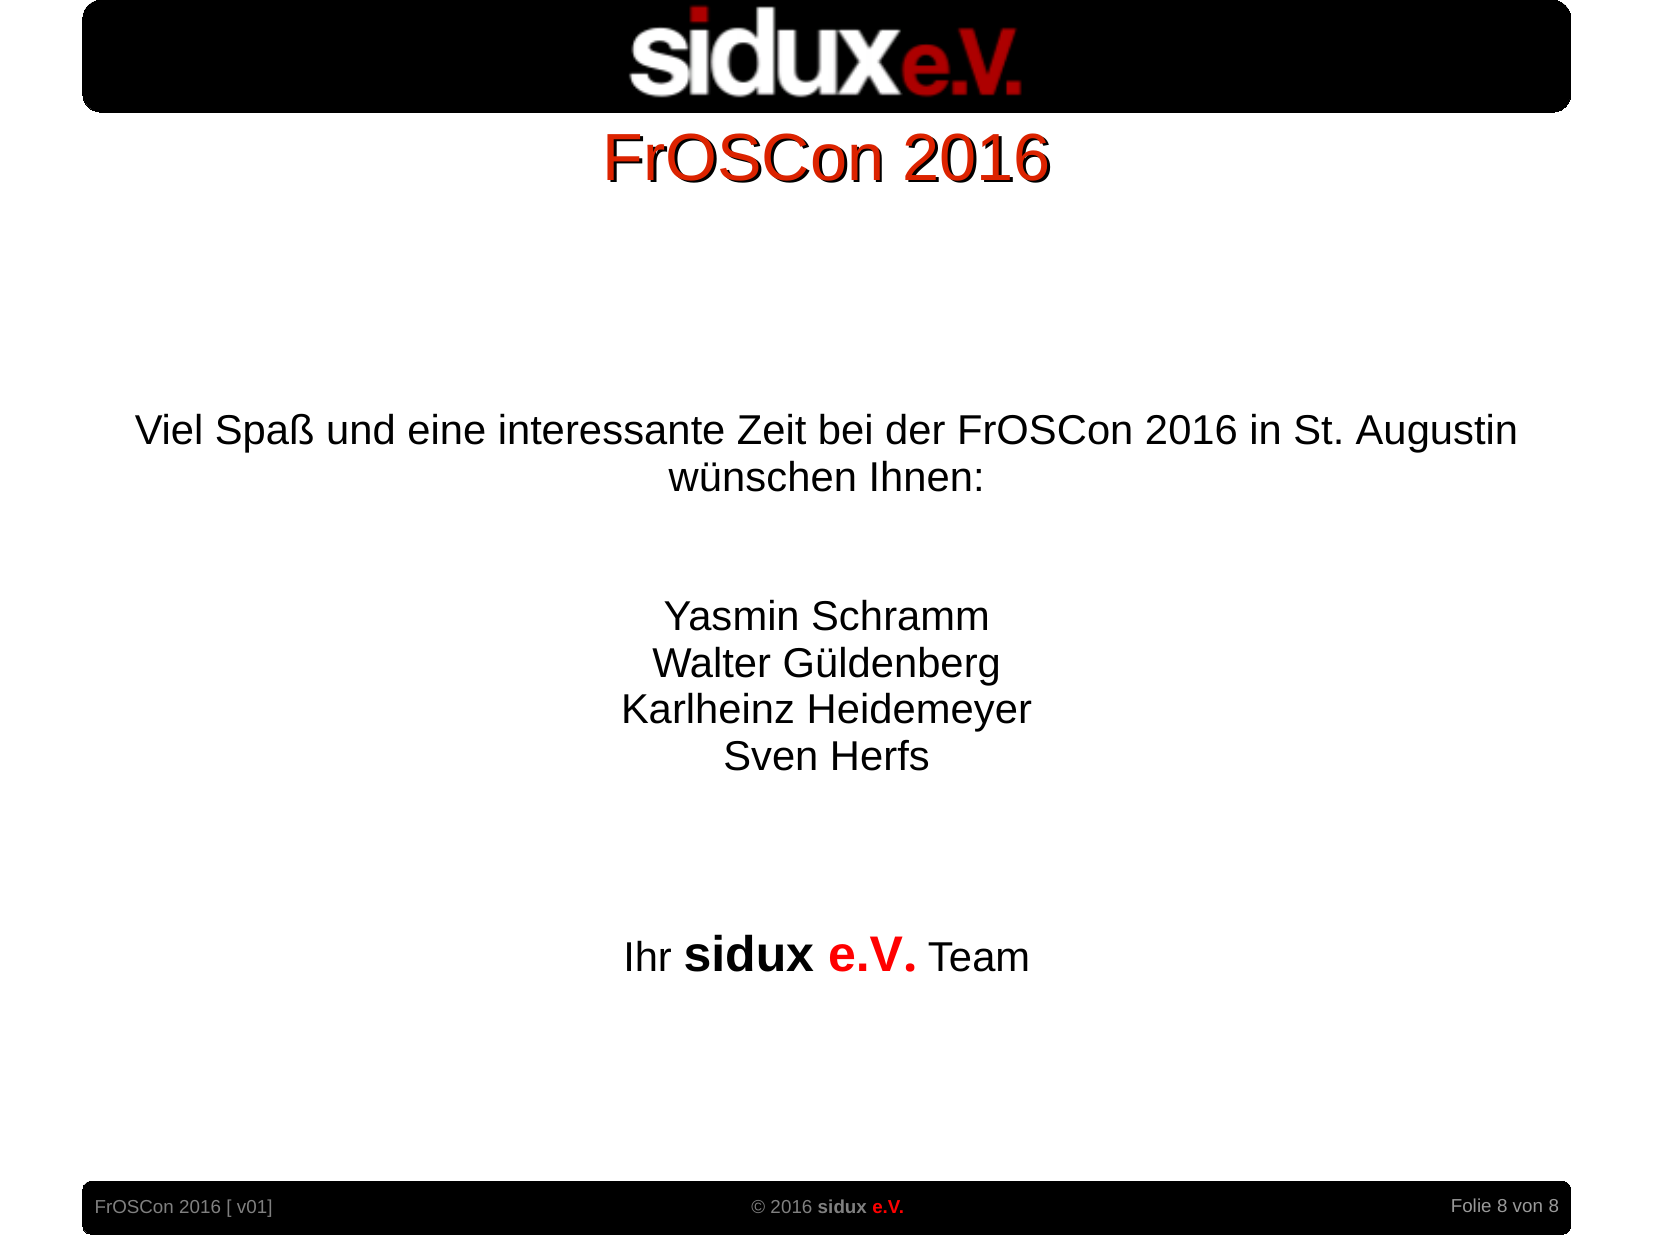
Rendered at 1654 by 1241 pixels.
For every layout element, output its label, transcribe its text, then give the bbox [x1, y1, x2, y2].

text_box Viel Spaß und eine interessante Zeit bei der FrOSCon 2016 in St. Augustin wünschen Ihnen: Yasmin Schramm Walter Güldenberg Karlheinz Heidemeyer Sven Herfs Ihr sidux e.V. Team [82, 224, 1571, 1170]
text_box FrOSCon 2016 [82, 112, 1571, 213]
picture [609, 0, 1028, 110]
